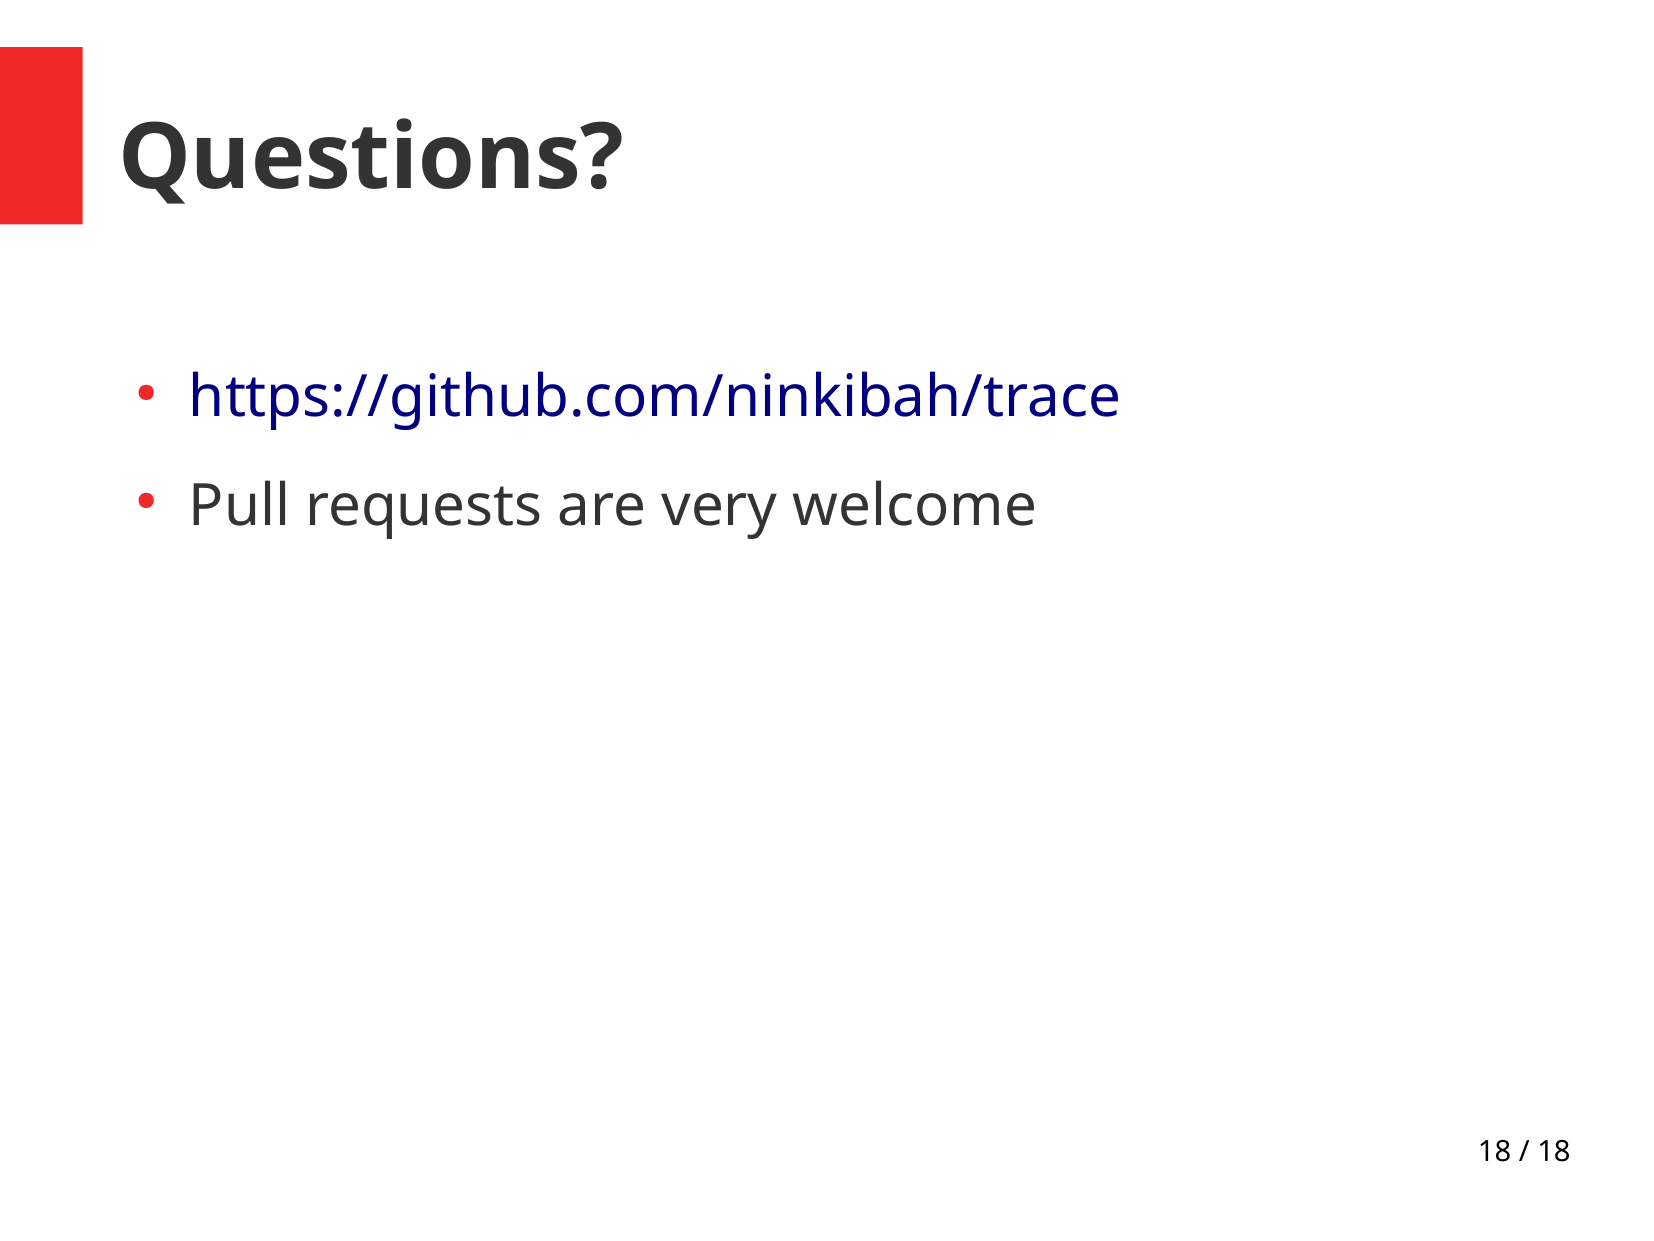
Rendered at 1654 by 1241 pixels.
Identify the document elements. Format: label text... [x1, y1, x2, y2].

list https://github.com/ninkibah/trace Pull requests are very welcome [118, 354, 1536, 1074]
title Questions? [118, 49, 1571, 257]
